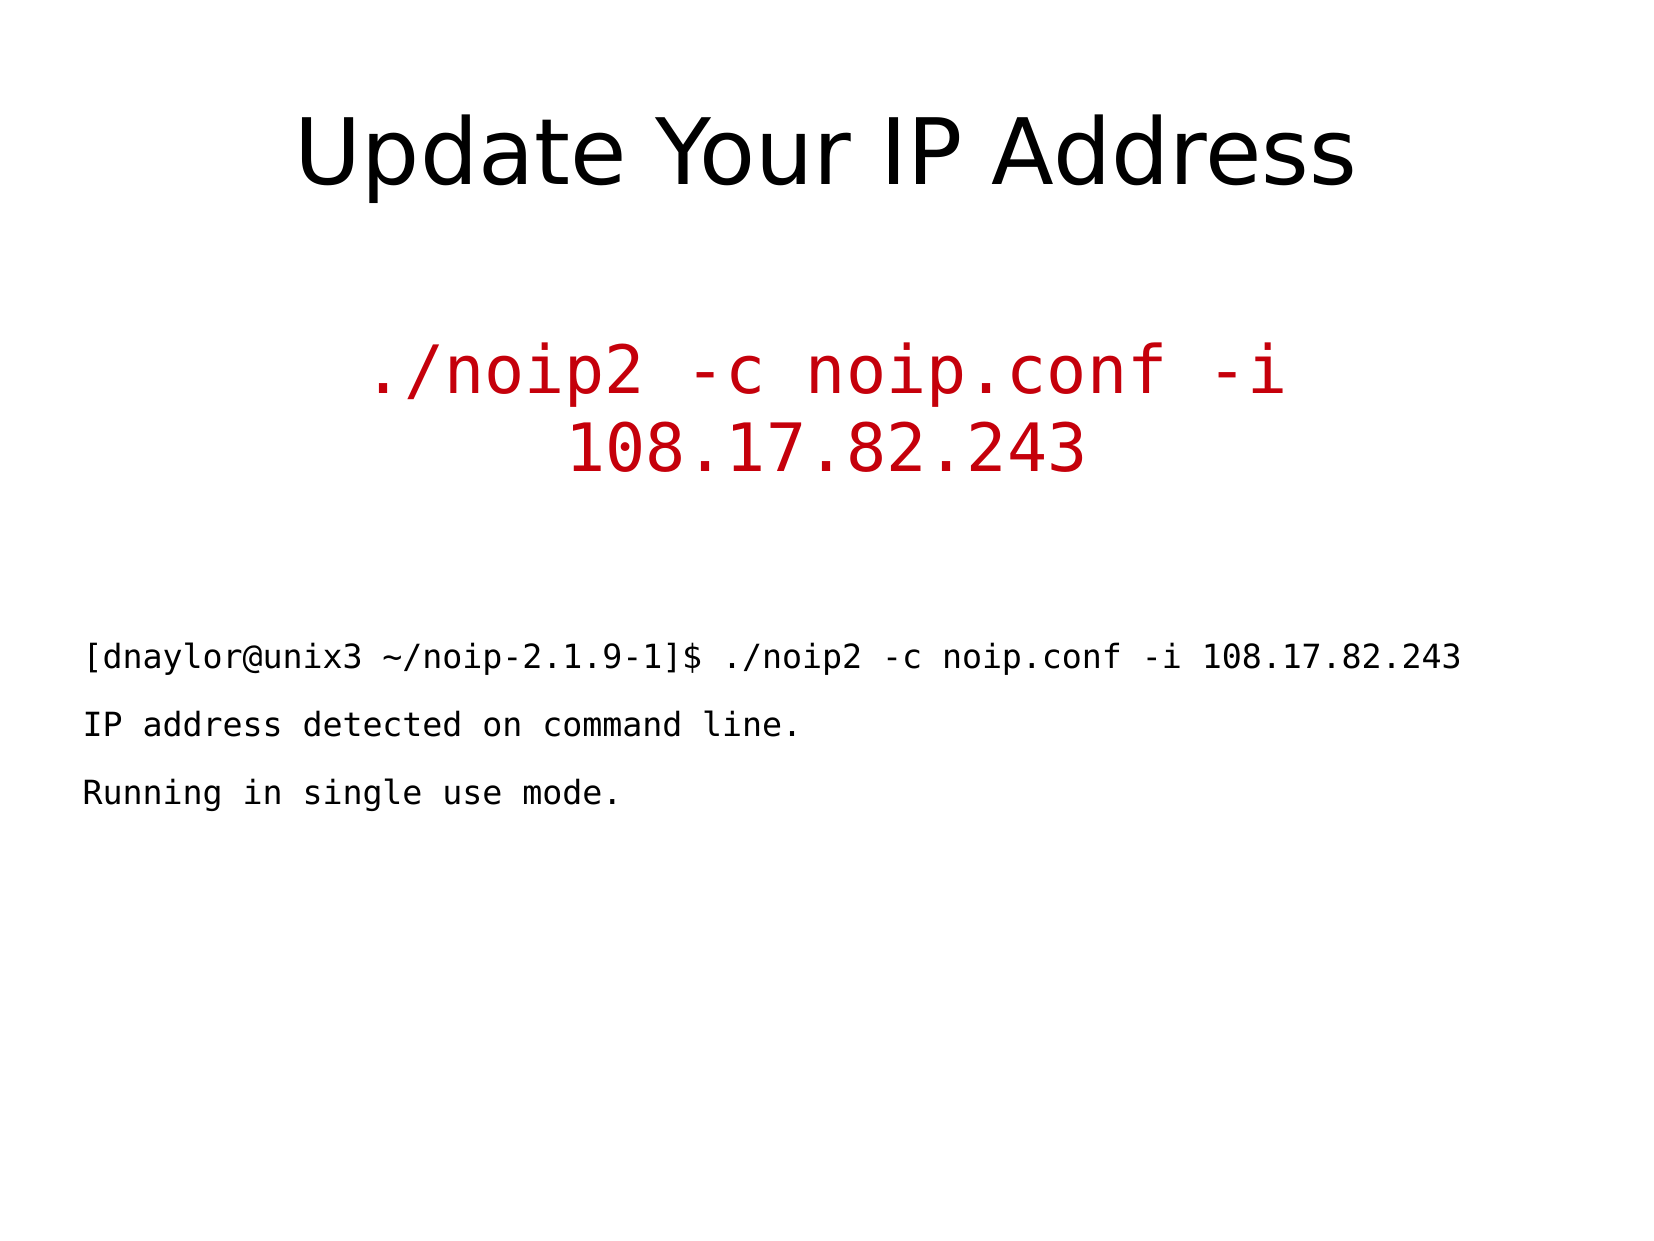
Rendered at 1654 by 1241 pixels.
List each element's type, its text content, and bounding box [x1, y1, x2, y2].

list ./noip2 -c noip.conf -i 108.17.82.243 [82, 331, 1571, 488]
title Update Your IP Address [82, 49, 1571, 257]
list [dnaylor@unix3 ~/noip-2.1.9-1]$ ./noip2 -c noip.conf -i 108.17.82.243 IP address detected on command line. Running in single use mode. [82, 637, 1571, 1109]
